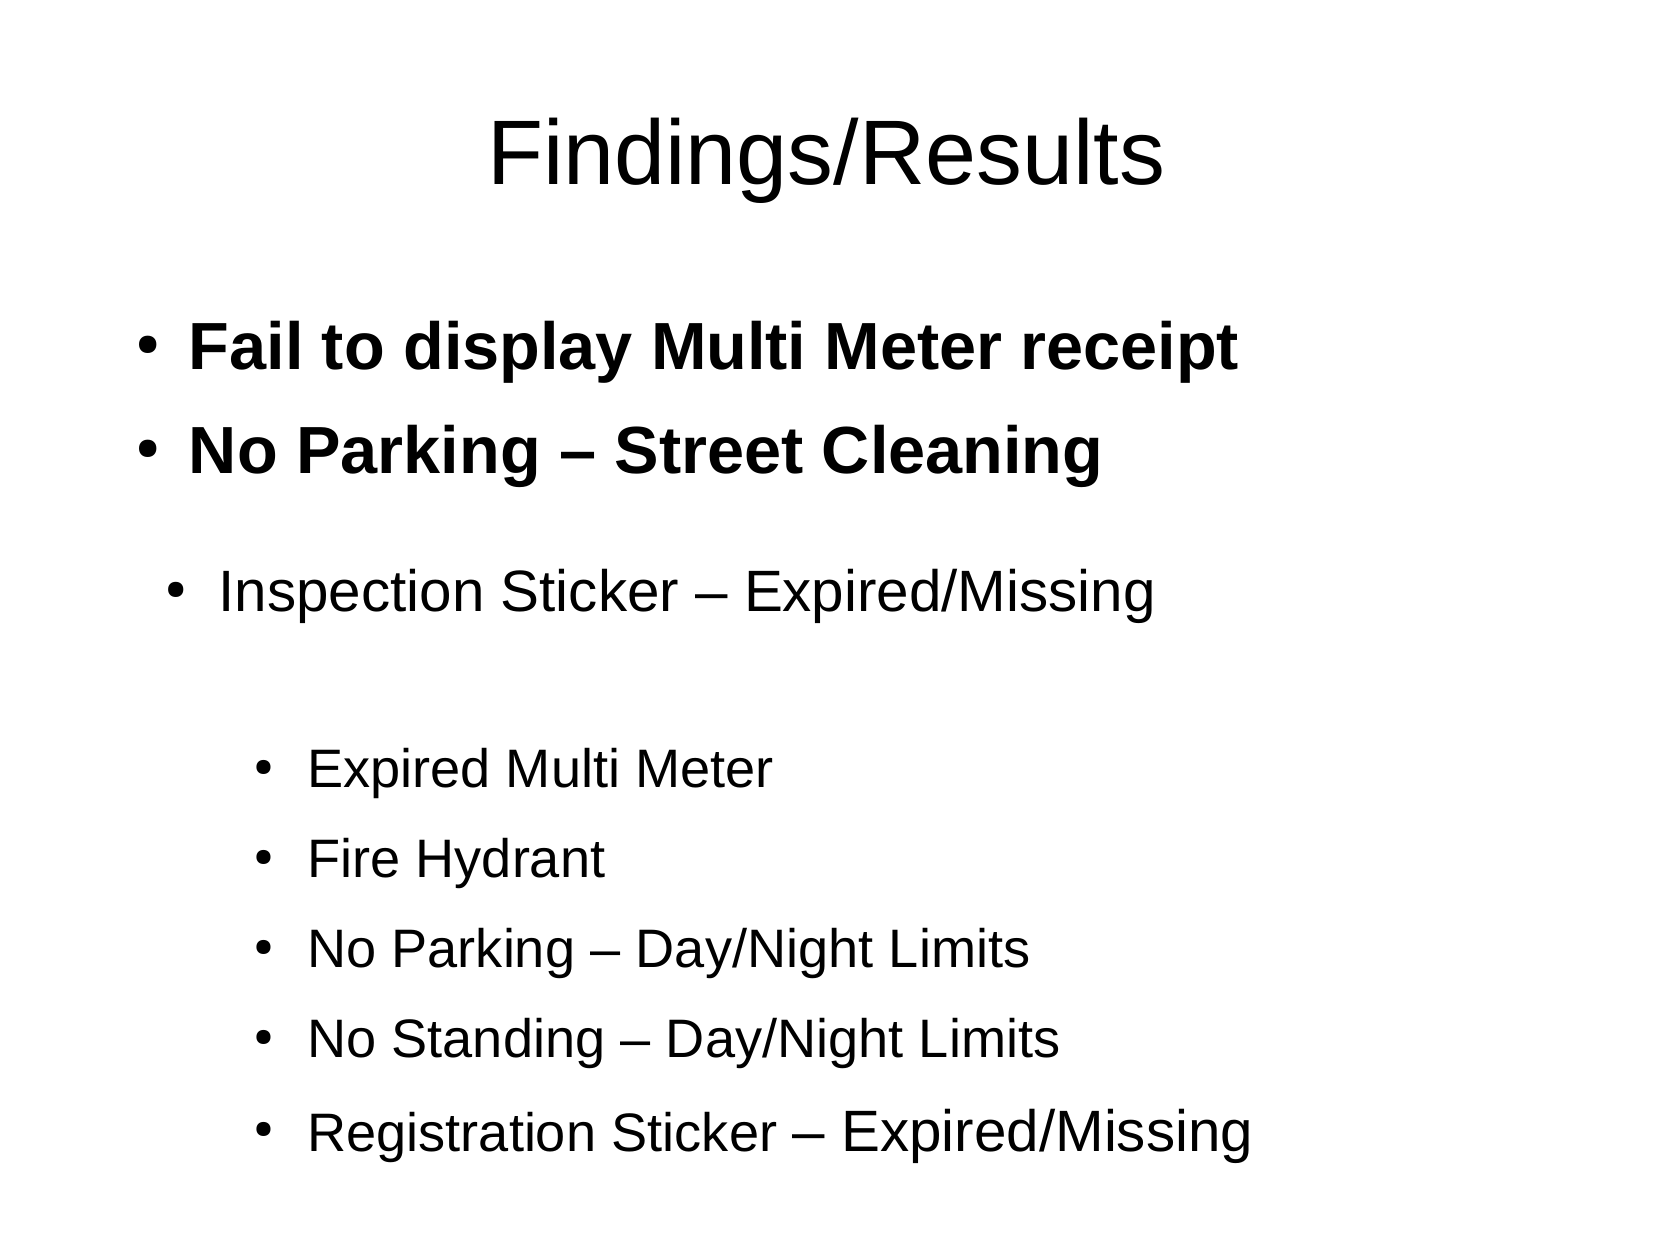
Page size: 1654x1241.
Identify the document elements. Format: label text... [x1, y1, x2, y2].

list Inspection Sticker – Expired/Missing [147, 559, 1329, 709]
list Expired Multi Meter Fire Hydrant No Parking – Day/Night Limits No Standing – Day/Night Limits Registration Sticker – Expired/Missing [236, 738, 1306, 1164]
title Findings/Results [82, 49, 1571, 257]
list Fail to display Multi Meter receipt No Parking – Street Cleaning [118, 309, 1512, 591]
